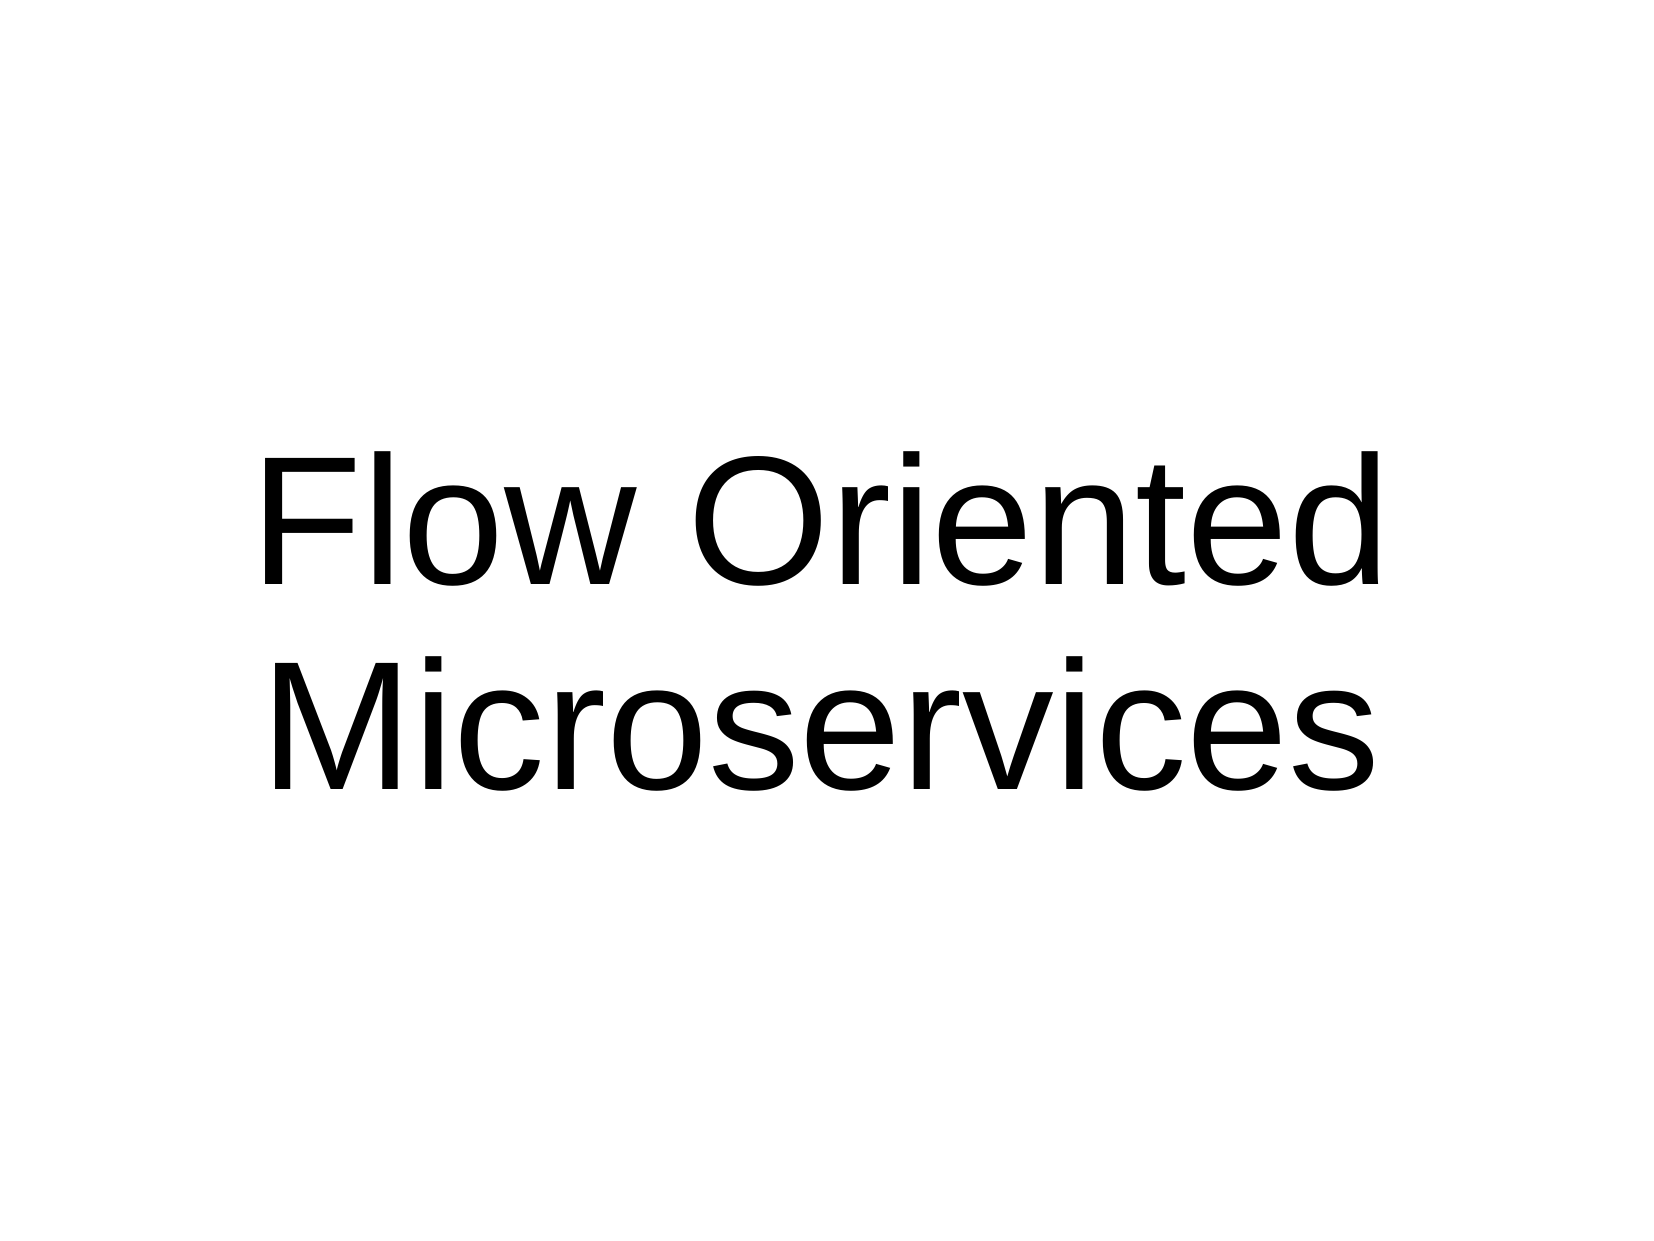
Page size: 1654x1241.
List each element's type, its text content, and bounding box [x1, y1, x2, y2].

text_box Flow Oriented Microservices [76, 206, 1565, 1042]
